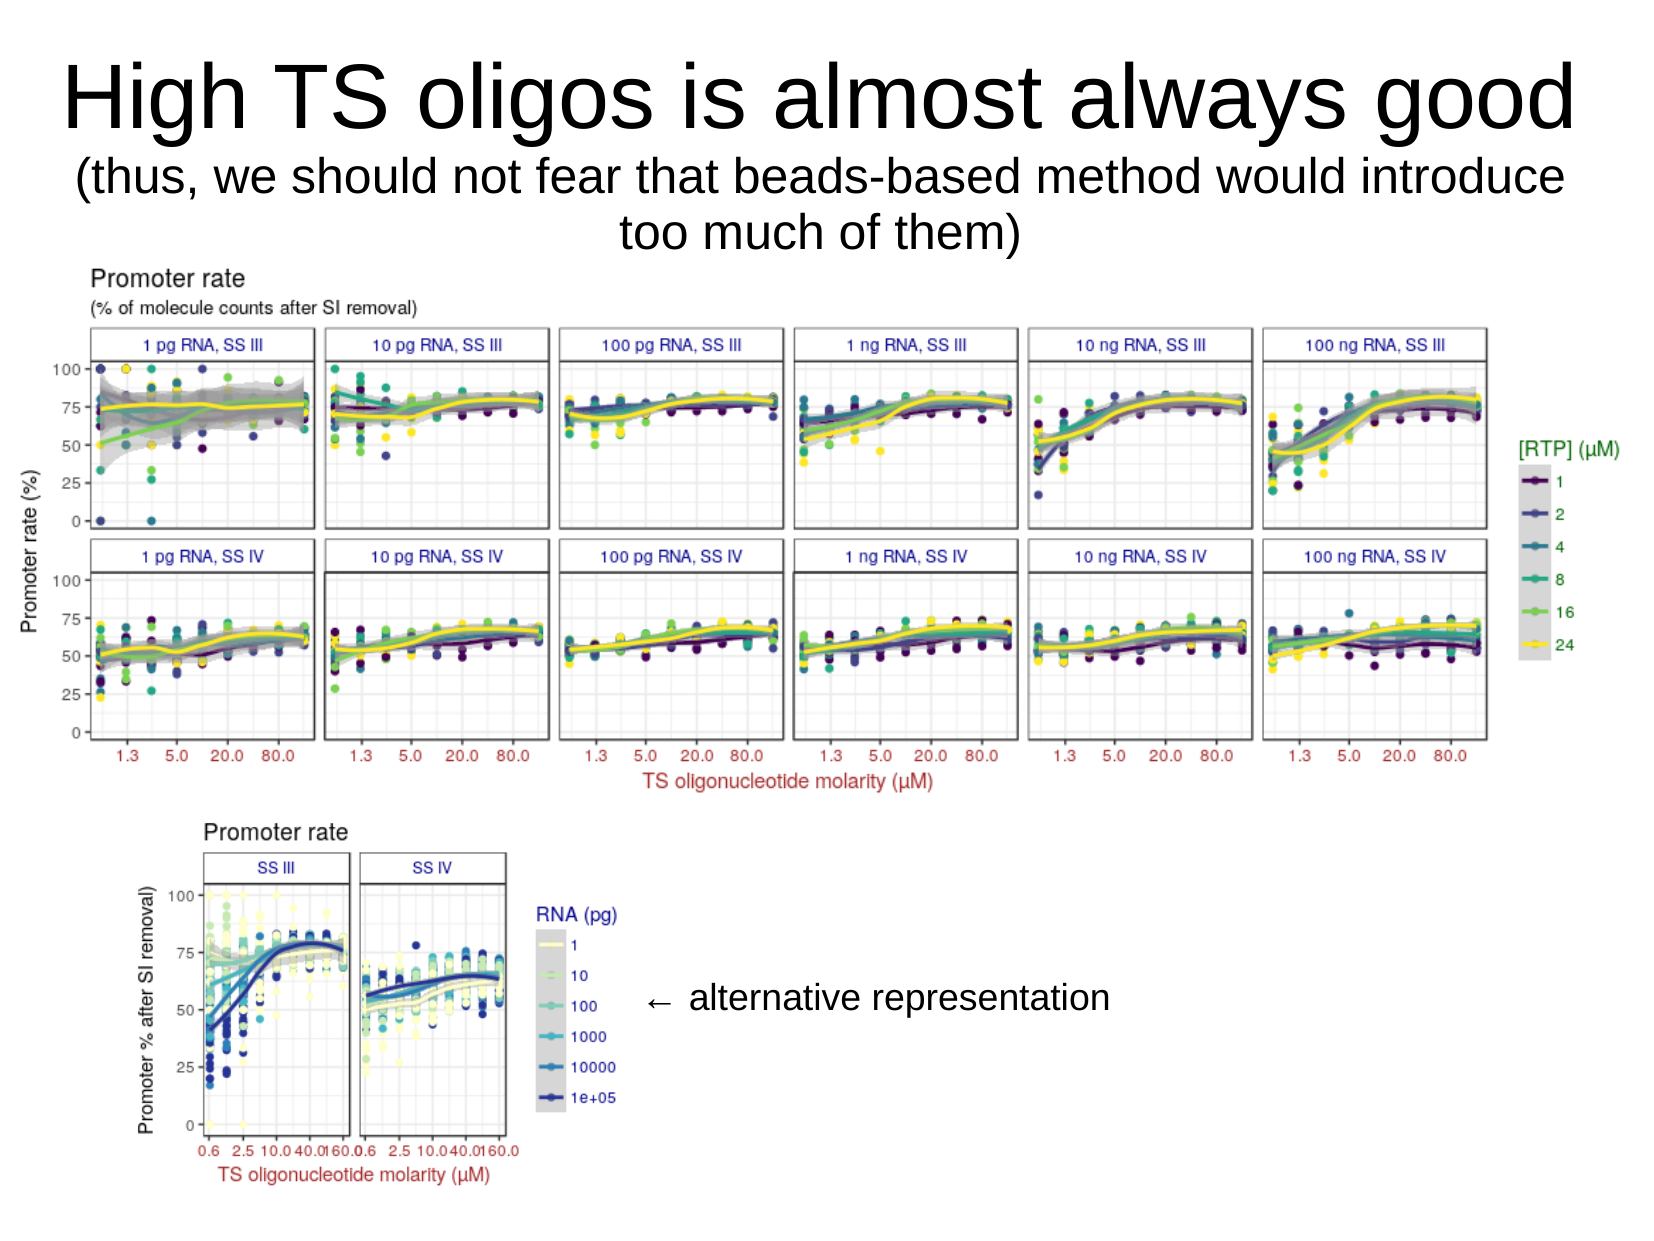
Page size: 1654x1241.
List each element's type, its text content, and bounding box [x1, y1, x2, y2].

title High TS oligos is almost always good (thus, we should not fear that beads-based method would introduce too much of them) [35, 22, 1607, 259]
text_box ← alternative representation [625, 968, 1323, 1026]
picture [129, 814, 638, 1196]
picture [11, 259, 1642, 804]
